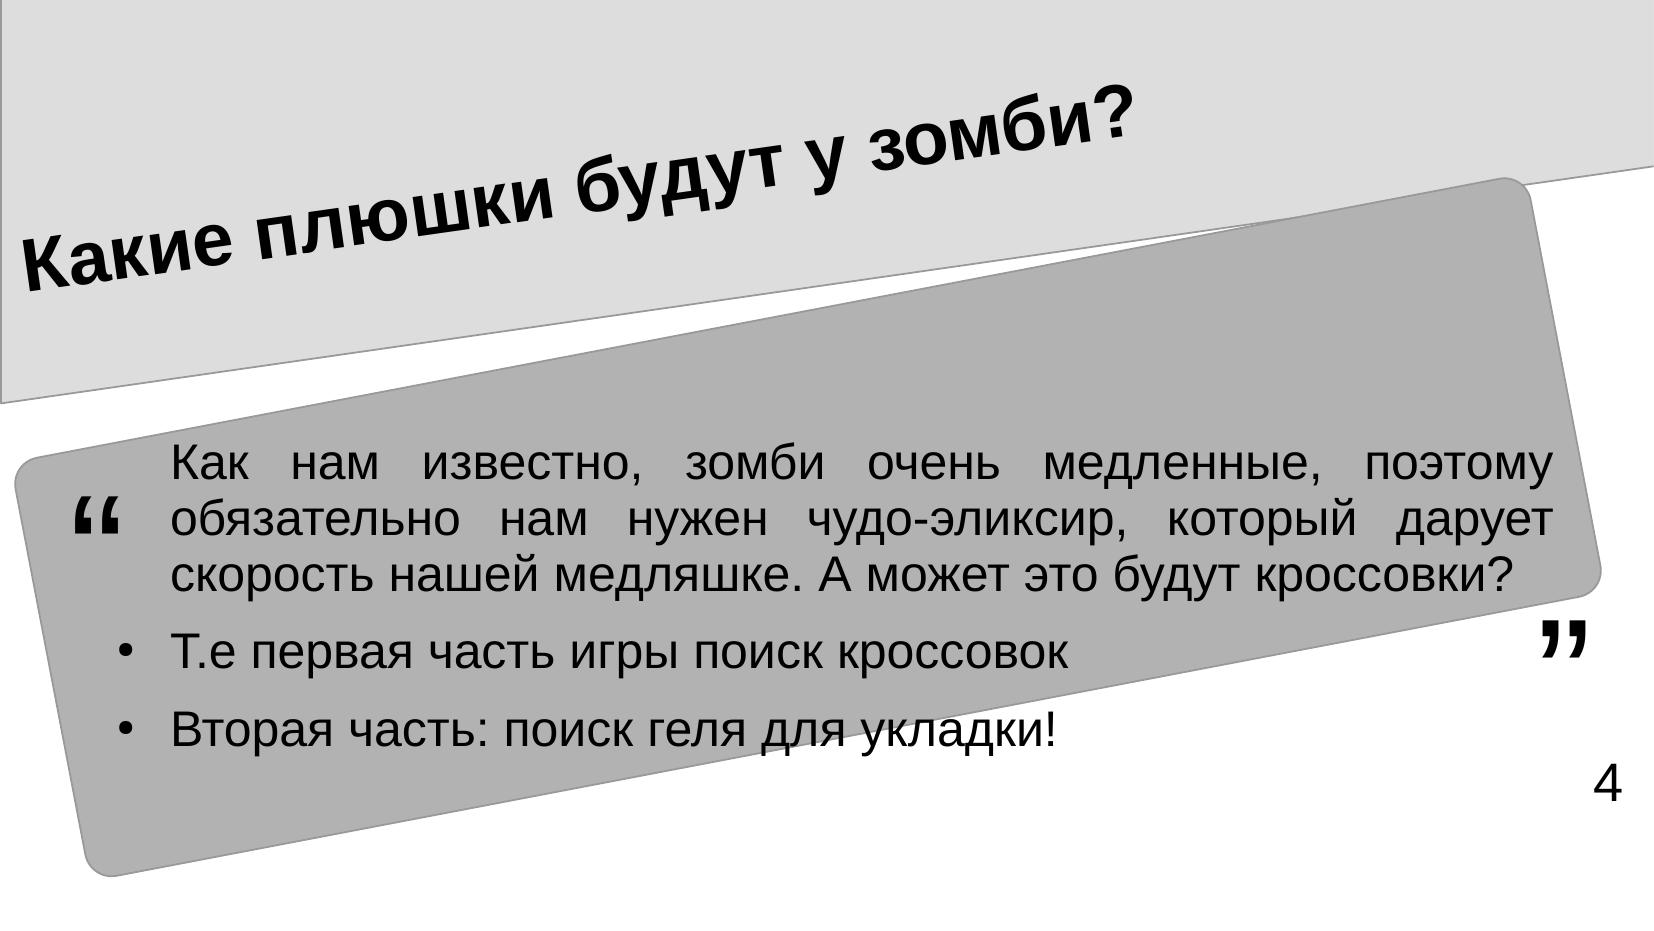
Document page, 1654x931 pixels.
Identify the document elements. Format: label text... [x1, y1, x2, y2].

title Какие плюшки будут у зомби? [16, 16, 1502, 392]
list Как нам известно, зомби очень медленные, поэтому обязательно нам нужен чудо-эликсир, который дарует скорость нашей медляшке. А может это будут кроссовки? Т.е первая часть игры поиск кроссовок Вторая часть: поиск геля для укладки! [99, 434, 1555, 789]
